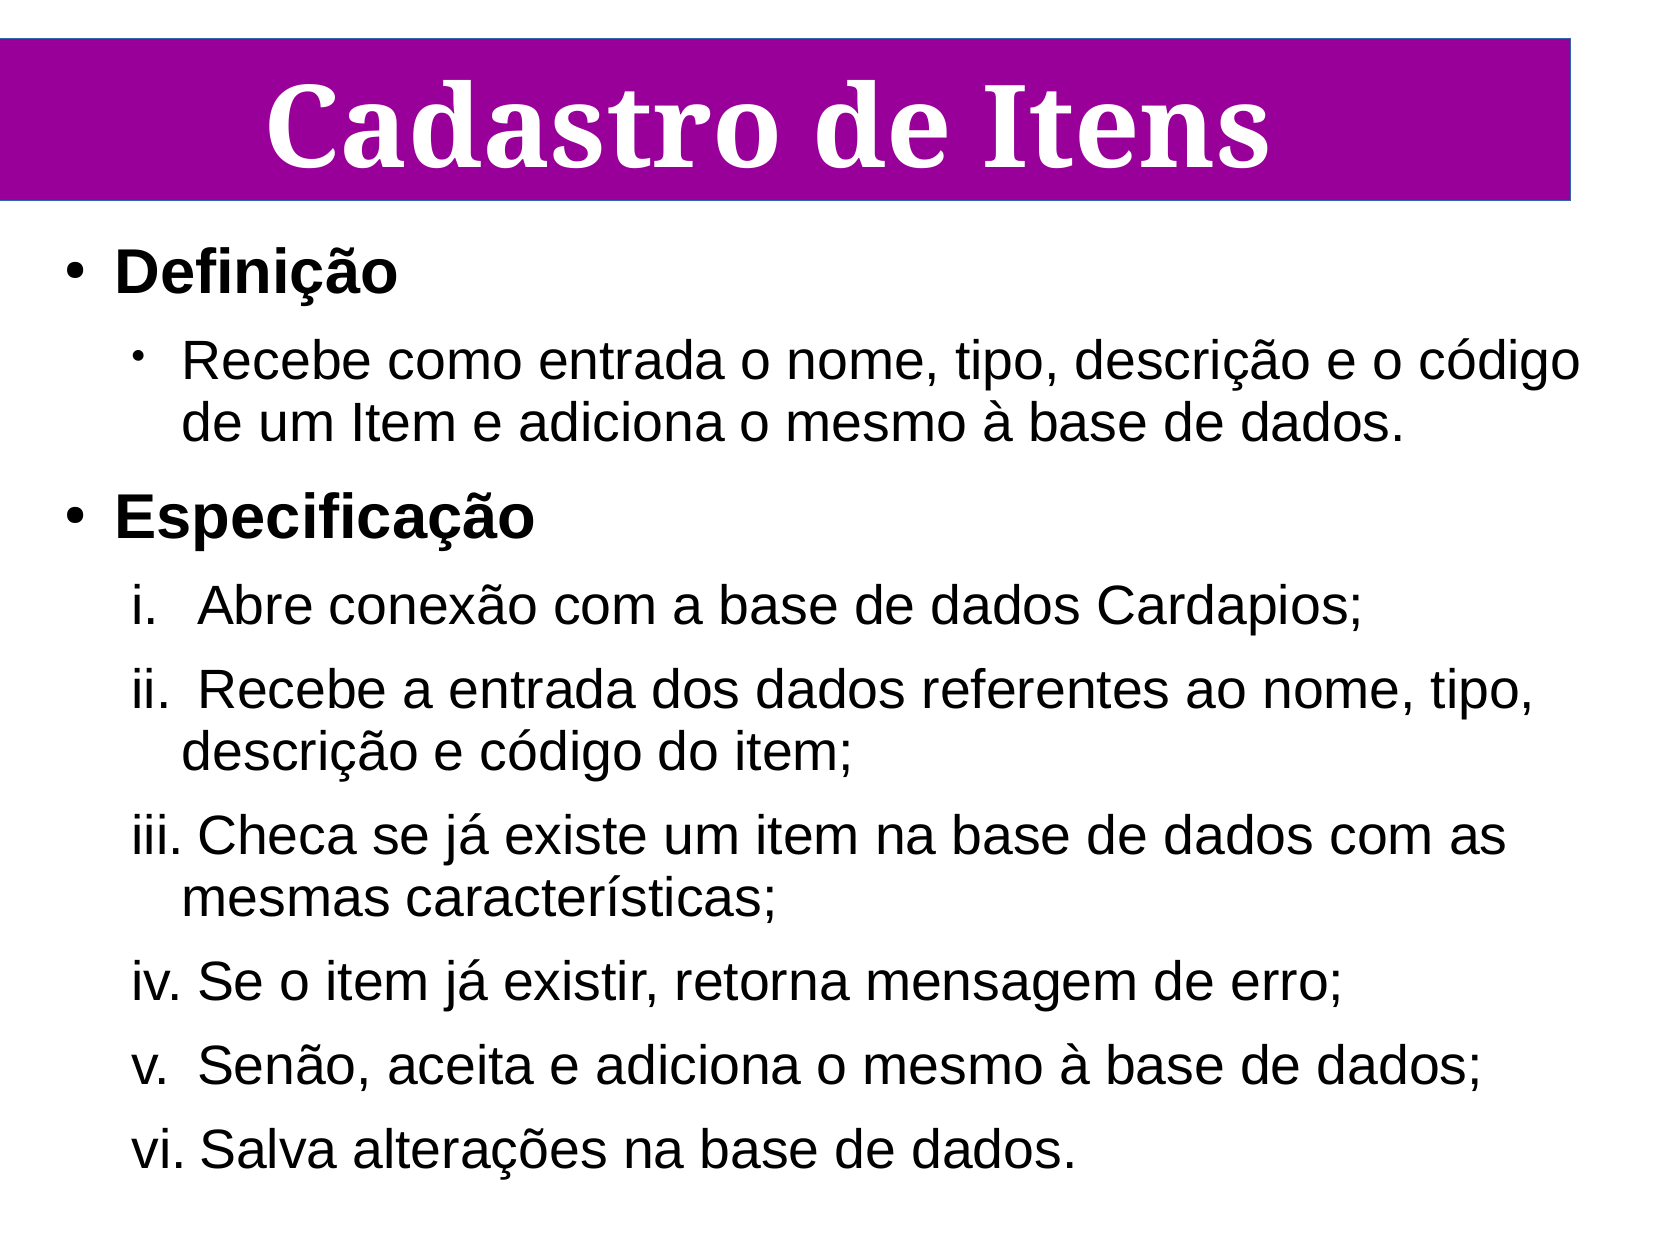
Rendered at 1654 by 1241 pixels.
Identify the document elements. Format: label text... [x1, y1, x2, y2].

text_box [0, 38, 1571, 201]
list Definição Recebe como entrada o nome, tipo, descrição e o código de um Item e adiciona o mesmo à base de dados. Especificação Abre conexão com a base de dados Cardapios; Recebe a entrada dos dados referentes ao nome, tipo, descrição e código do item; Checa se já existe um item na base de dados com as mesmas características; Se o item já existir, retorna mensagem de erro; Senão, aceita e adiciona o mesmo à base de dados; Salva alterações na base de dados. [47, 236, 1607, 1193]
title Cadastro de Itens [23, 58, 1512, 188]
